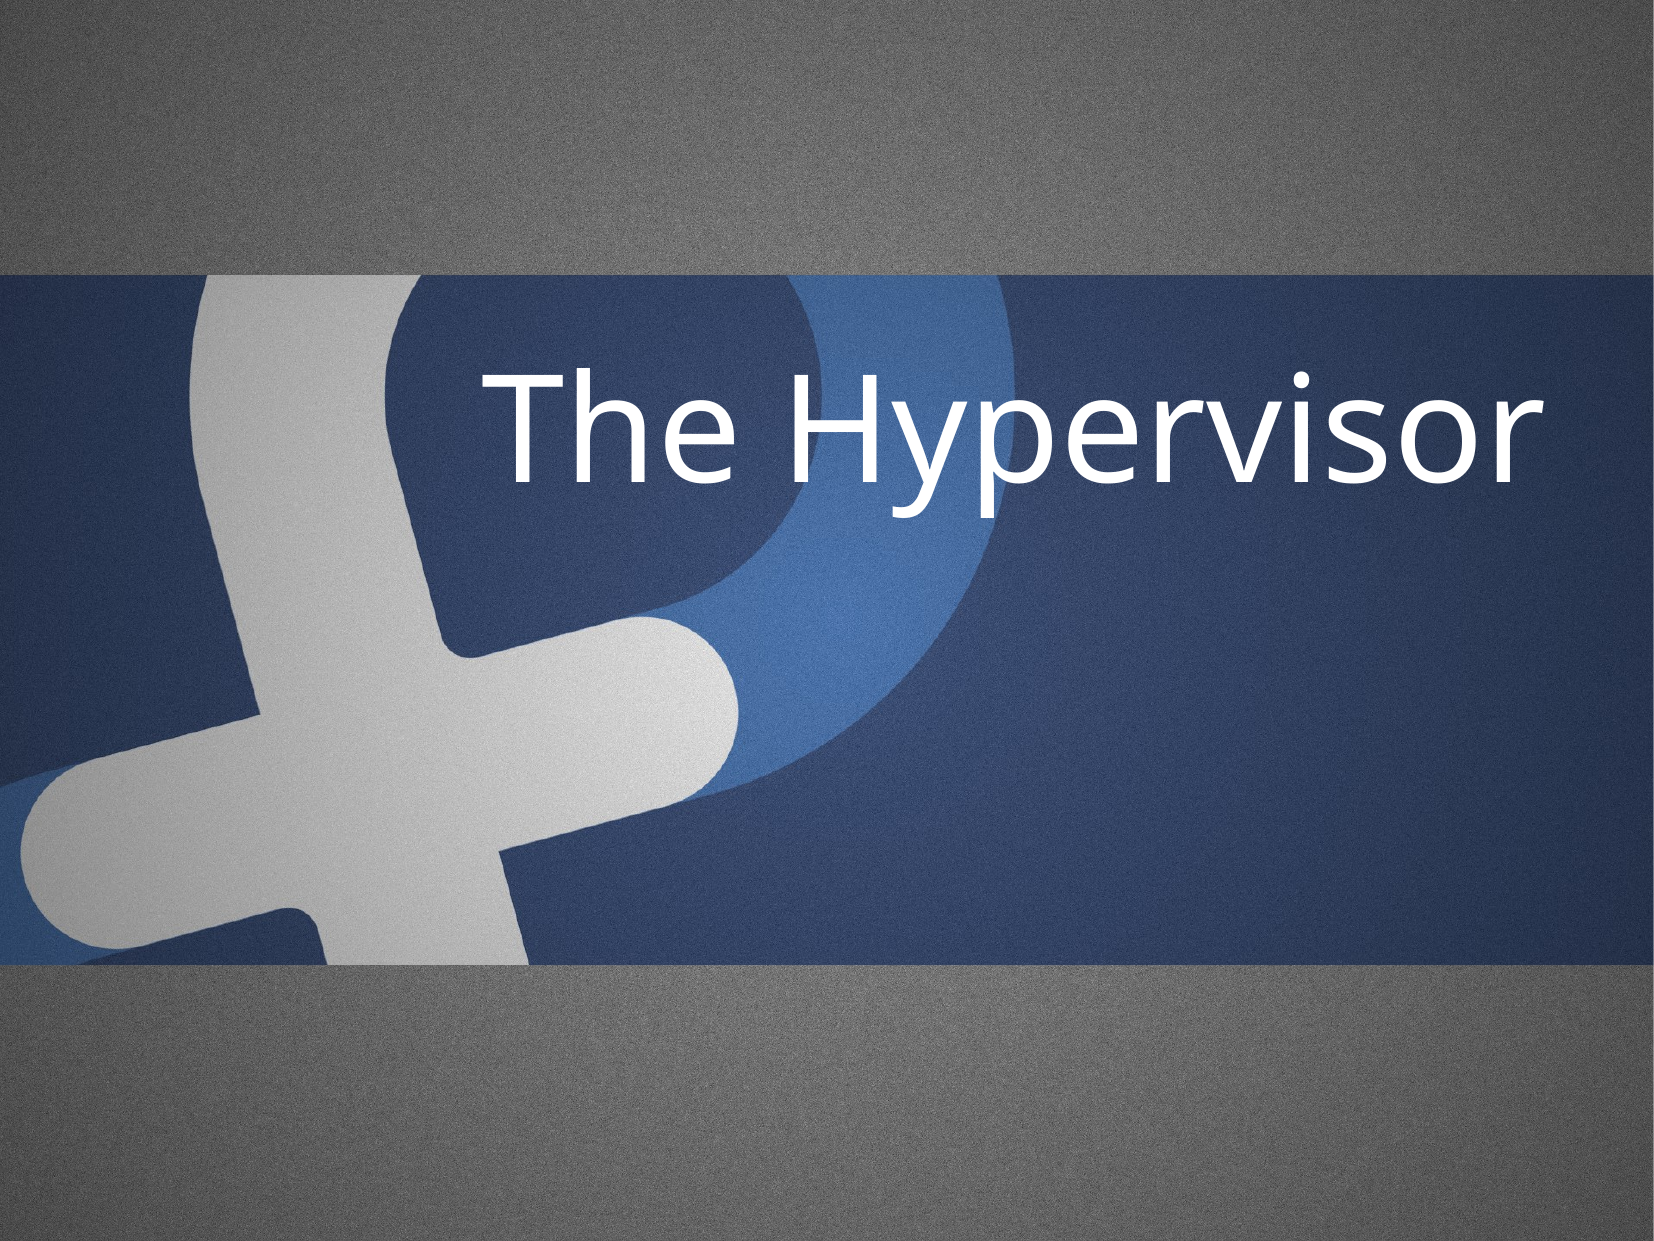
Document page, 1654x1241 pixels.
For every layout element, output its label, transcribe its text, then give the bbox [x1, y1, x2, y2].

picture [0, 0, 1654, 1241]
text_box The Hypervisor [392, 315, 1562, 654]
